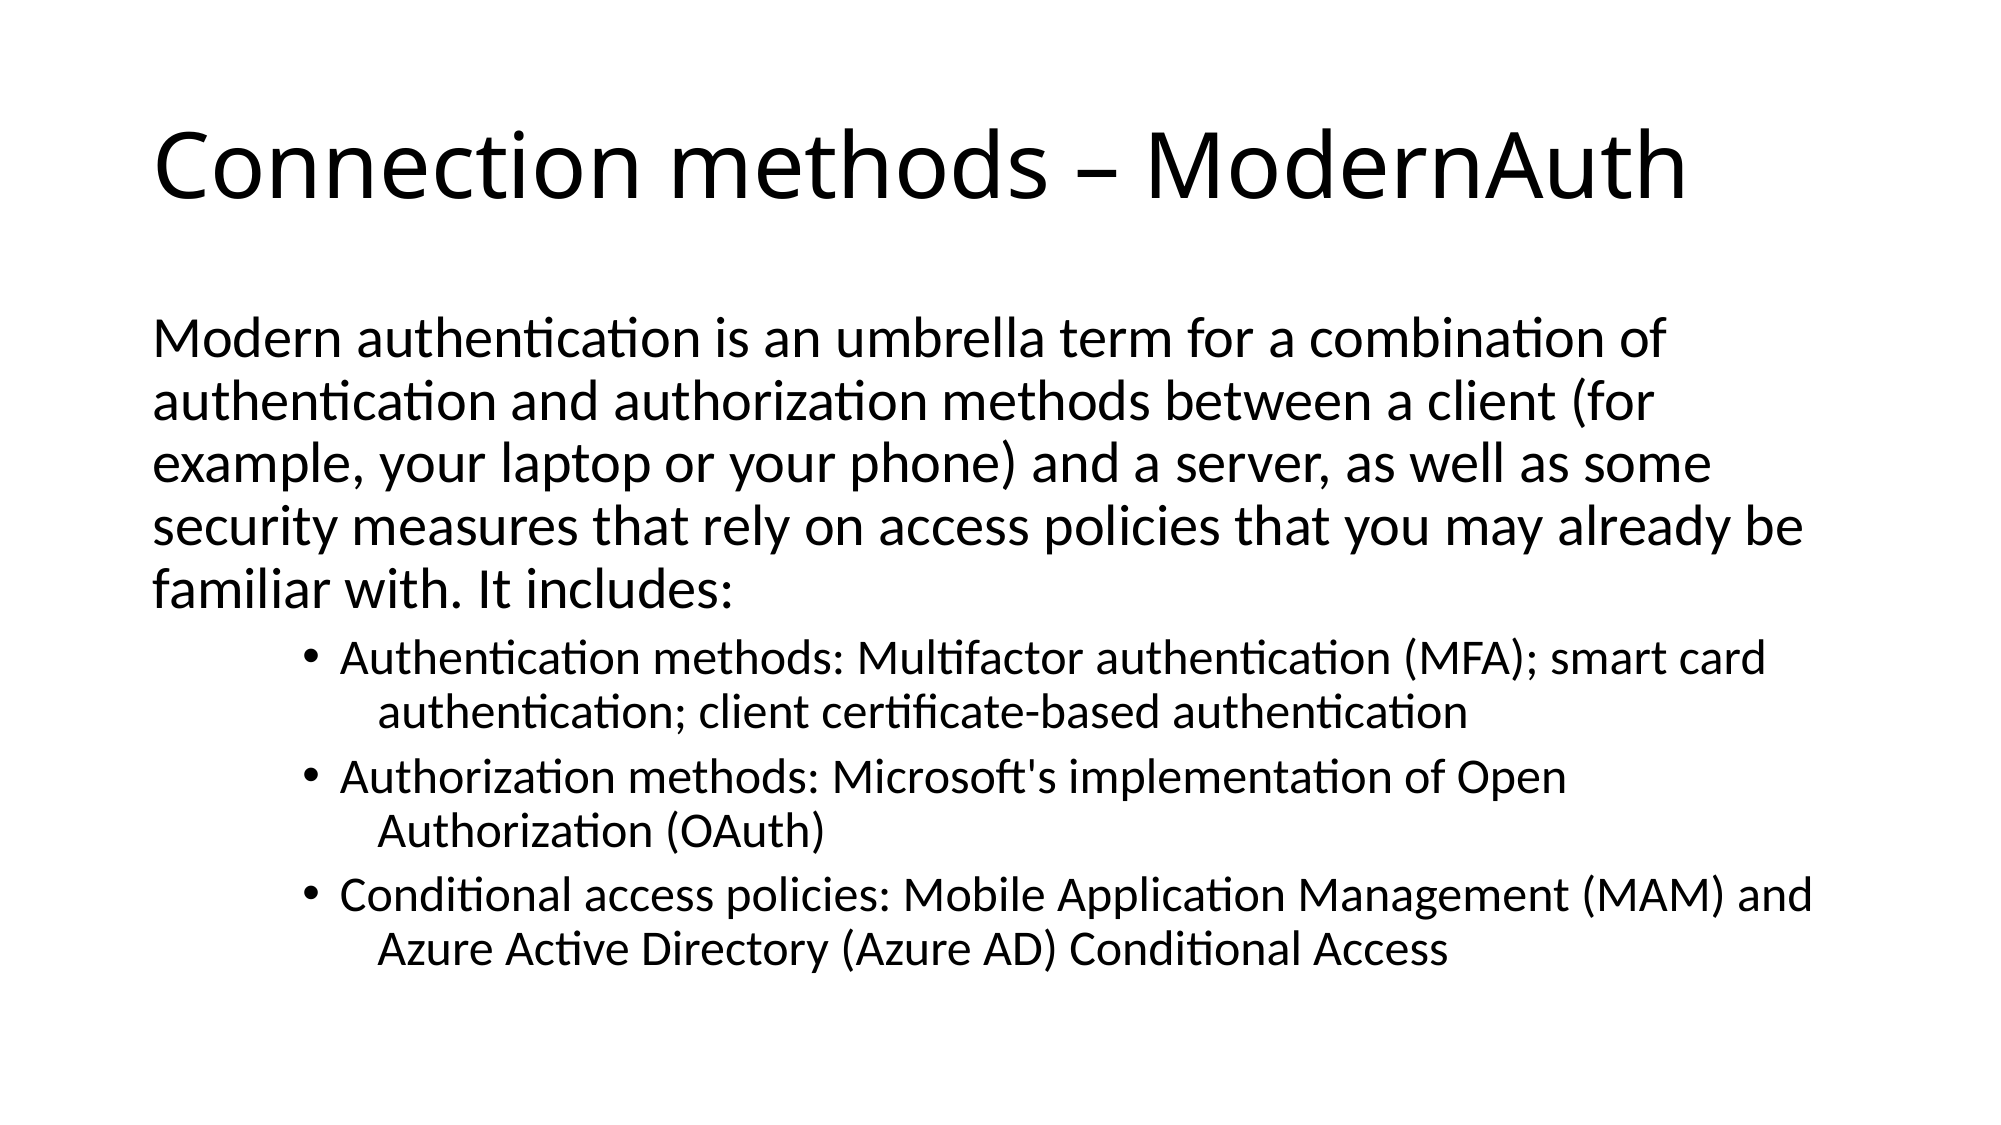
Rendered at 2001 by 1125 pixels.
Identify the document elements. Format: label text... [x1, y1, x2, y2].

title Connection methods – ModernAuth [137, 59, 1863, 278]
list Modern authentication is an umbrella term for a combination of authentication and authorization methods between a client (for example, your laptop or your phone) and a server, as well as some security measures that rely on access policies that you may already be familiar with. It includes: Authentication methods: Multifactor authentication (MFA); smart card authentication; client certificate-based authentication Authorization methods: Microsoft's implementation of Open Authorization (OAuth) Conditional access policies: Mobile Application Management (MAM) and Azure Active Directory (Azure AD) Conditional Access [137, 299, 1863, 1014]
